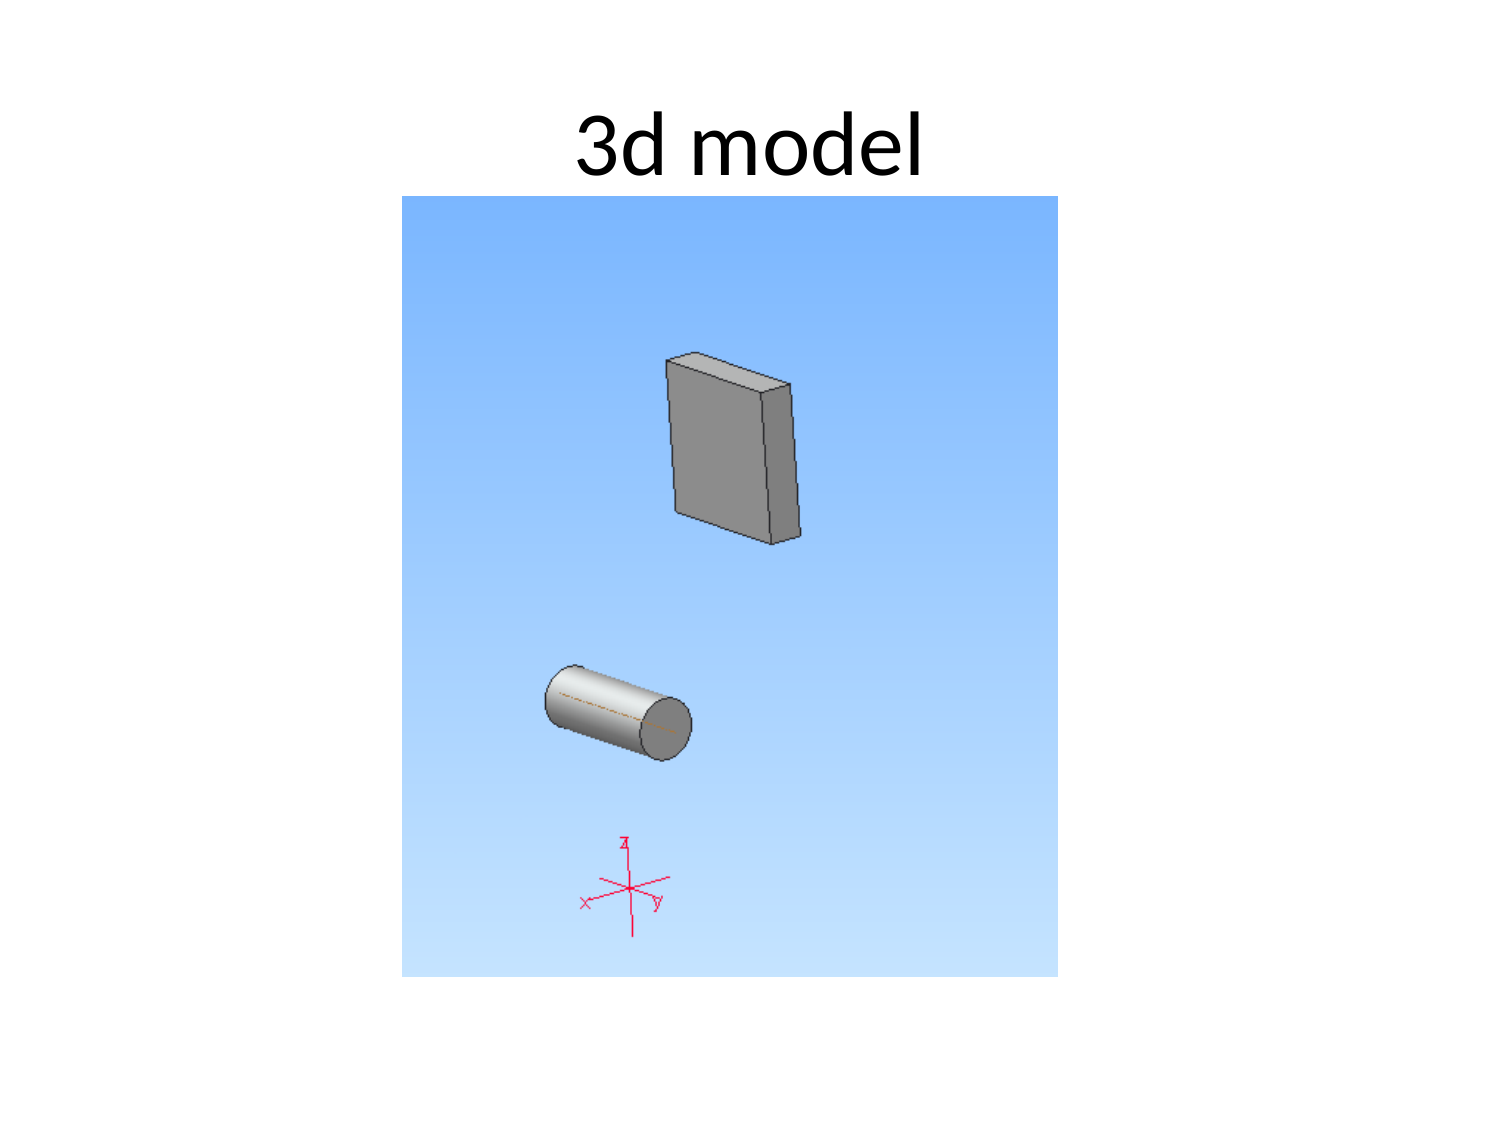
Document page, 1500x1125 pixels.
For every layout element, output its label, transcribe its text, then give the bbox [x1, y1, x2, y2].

title 3d model [75, 45, 1425, 233]
picture [402, 196, 1058, 977]
